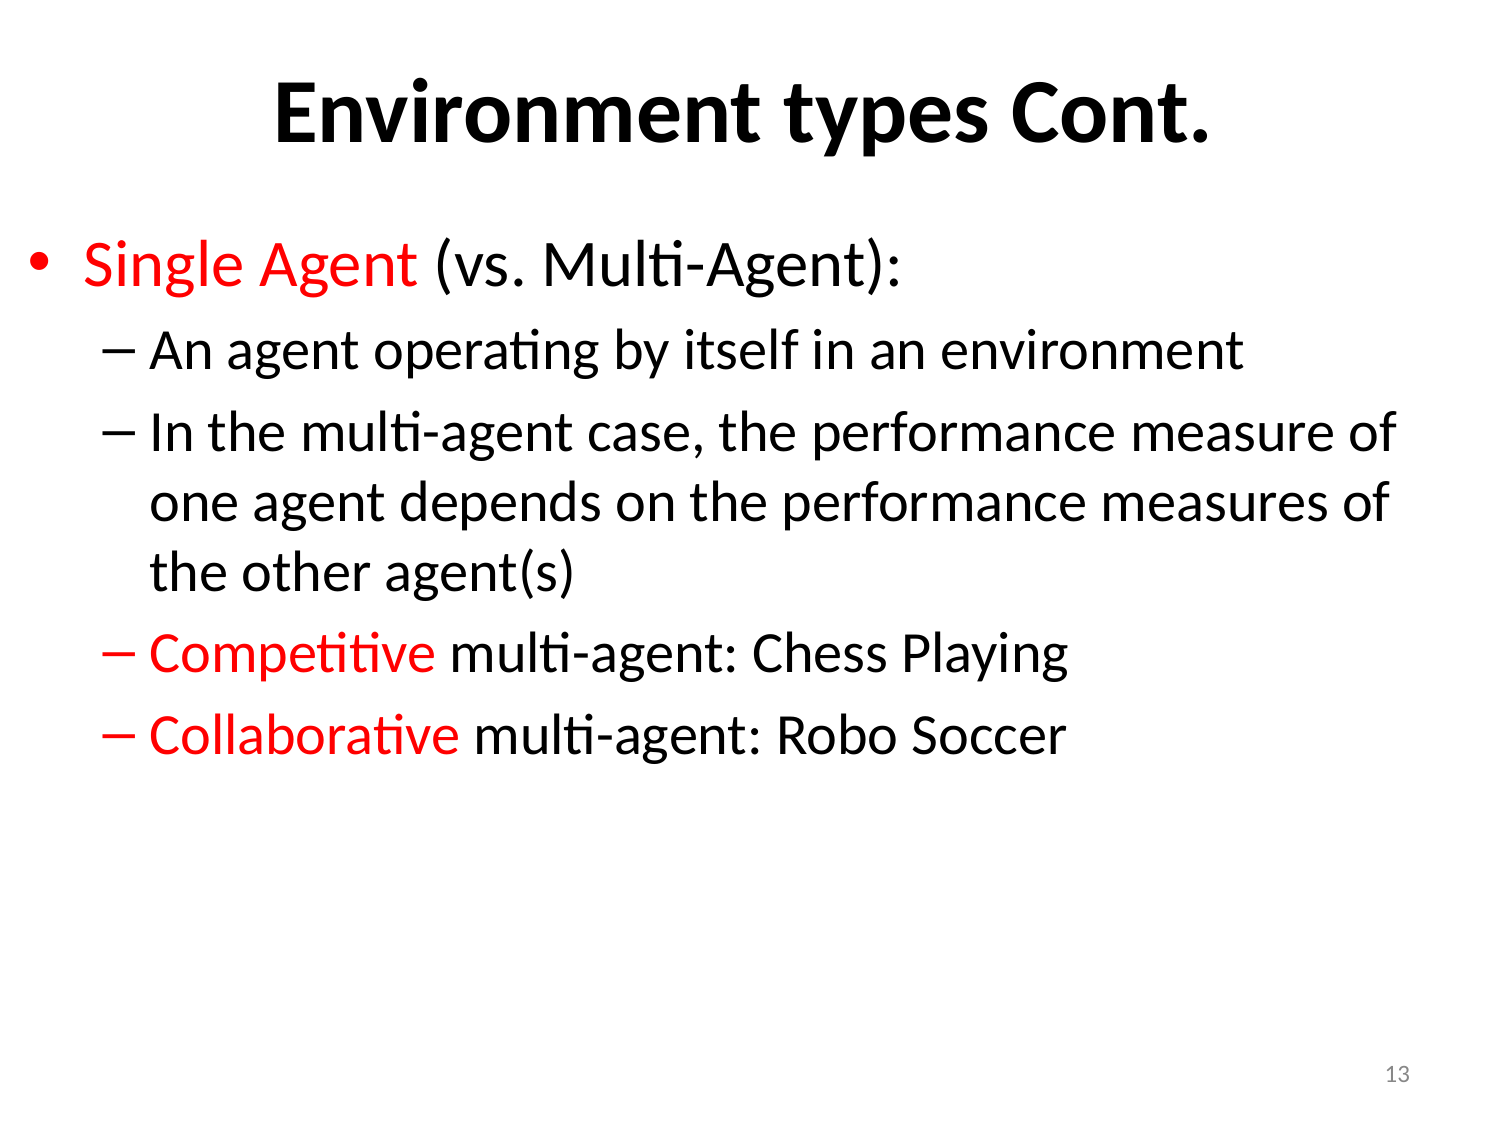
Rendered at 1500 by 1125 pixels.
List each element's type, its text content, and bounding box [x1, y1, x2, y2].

slide_number <number> [1074, 1042, 1425, 1103]
list Single Agent (vs. Multi-Agent): An agent operating by itself in an environment In the multi-agent case, the performance measure of one agent depends on the performance measures of the other agent(s) Competitive multi-agent: Chess Playing Collaborative multi-agent: Robo Soccer [12, 212, 1475, 1025]
title Environment types Cont. [12, 12, 1475, 200]
